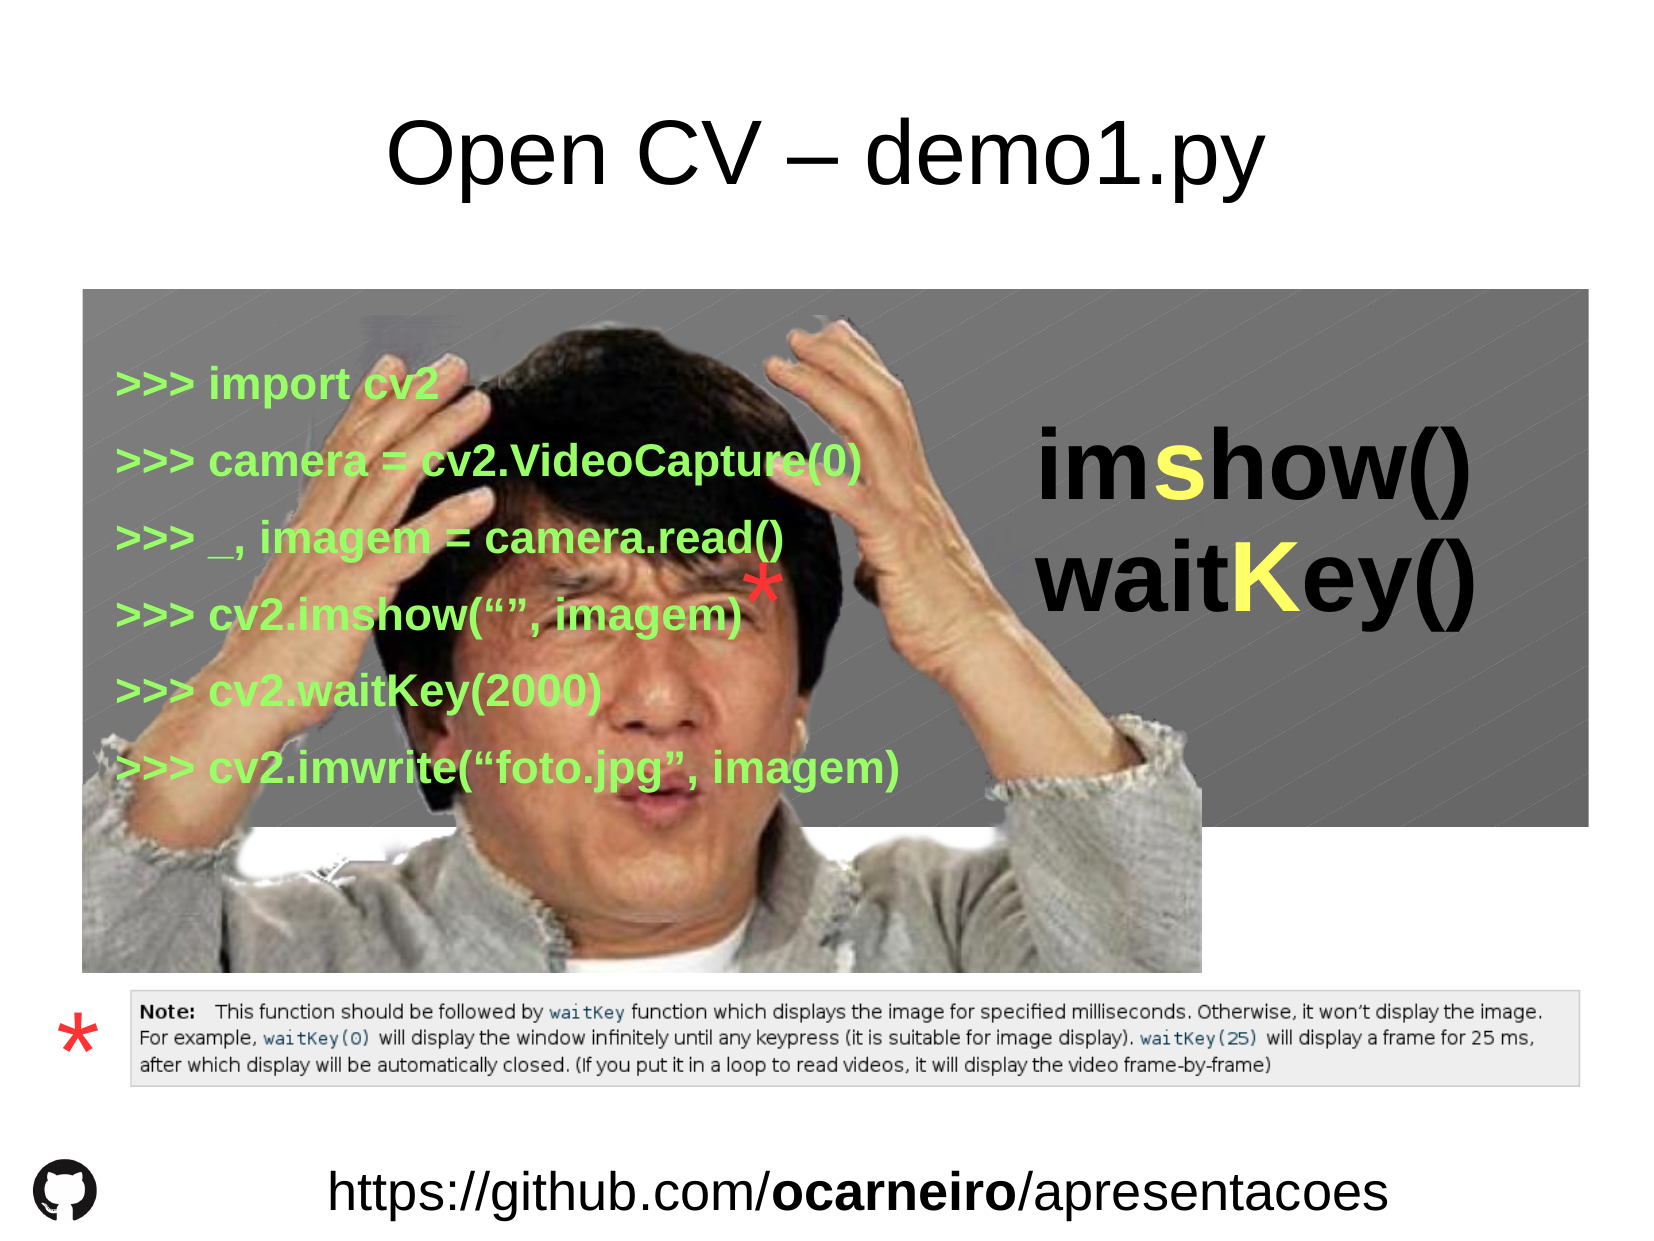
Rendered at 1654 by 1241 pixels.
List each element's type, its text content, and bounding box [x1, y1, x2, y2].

text_box imshow() waitKey() [1020, 401, 1495, 640]
text_box * [726, 531, 880, 672]
text_box https://github.com/ocarneiro/apresentacoes [106, 1153, 1612, 1241]
picture [82, 315, 1202, 973]
text_box >>> import cv2 >>> camera = cv2.VideoCapture(0) >>> _, imagem = camera.read() >>> cv2.imshow(“”, imagem) >>> cv2.waitKey(2000) >>> cv2.imwrite(“foto.jpg”, imagem) [100, 324, 1554, 776]
picture [195, 986, 1583, 1087]
text_box [82, 289, 1589, 827]
picture [29, 1157, 99, 1223]
text_box * [41, 981, 195, 1123]
title Open CV – demo1.py [82, 49, 1571, 257]
